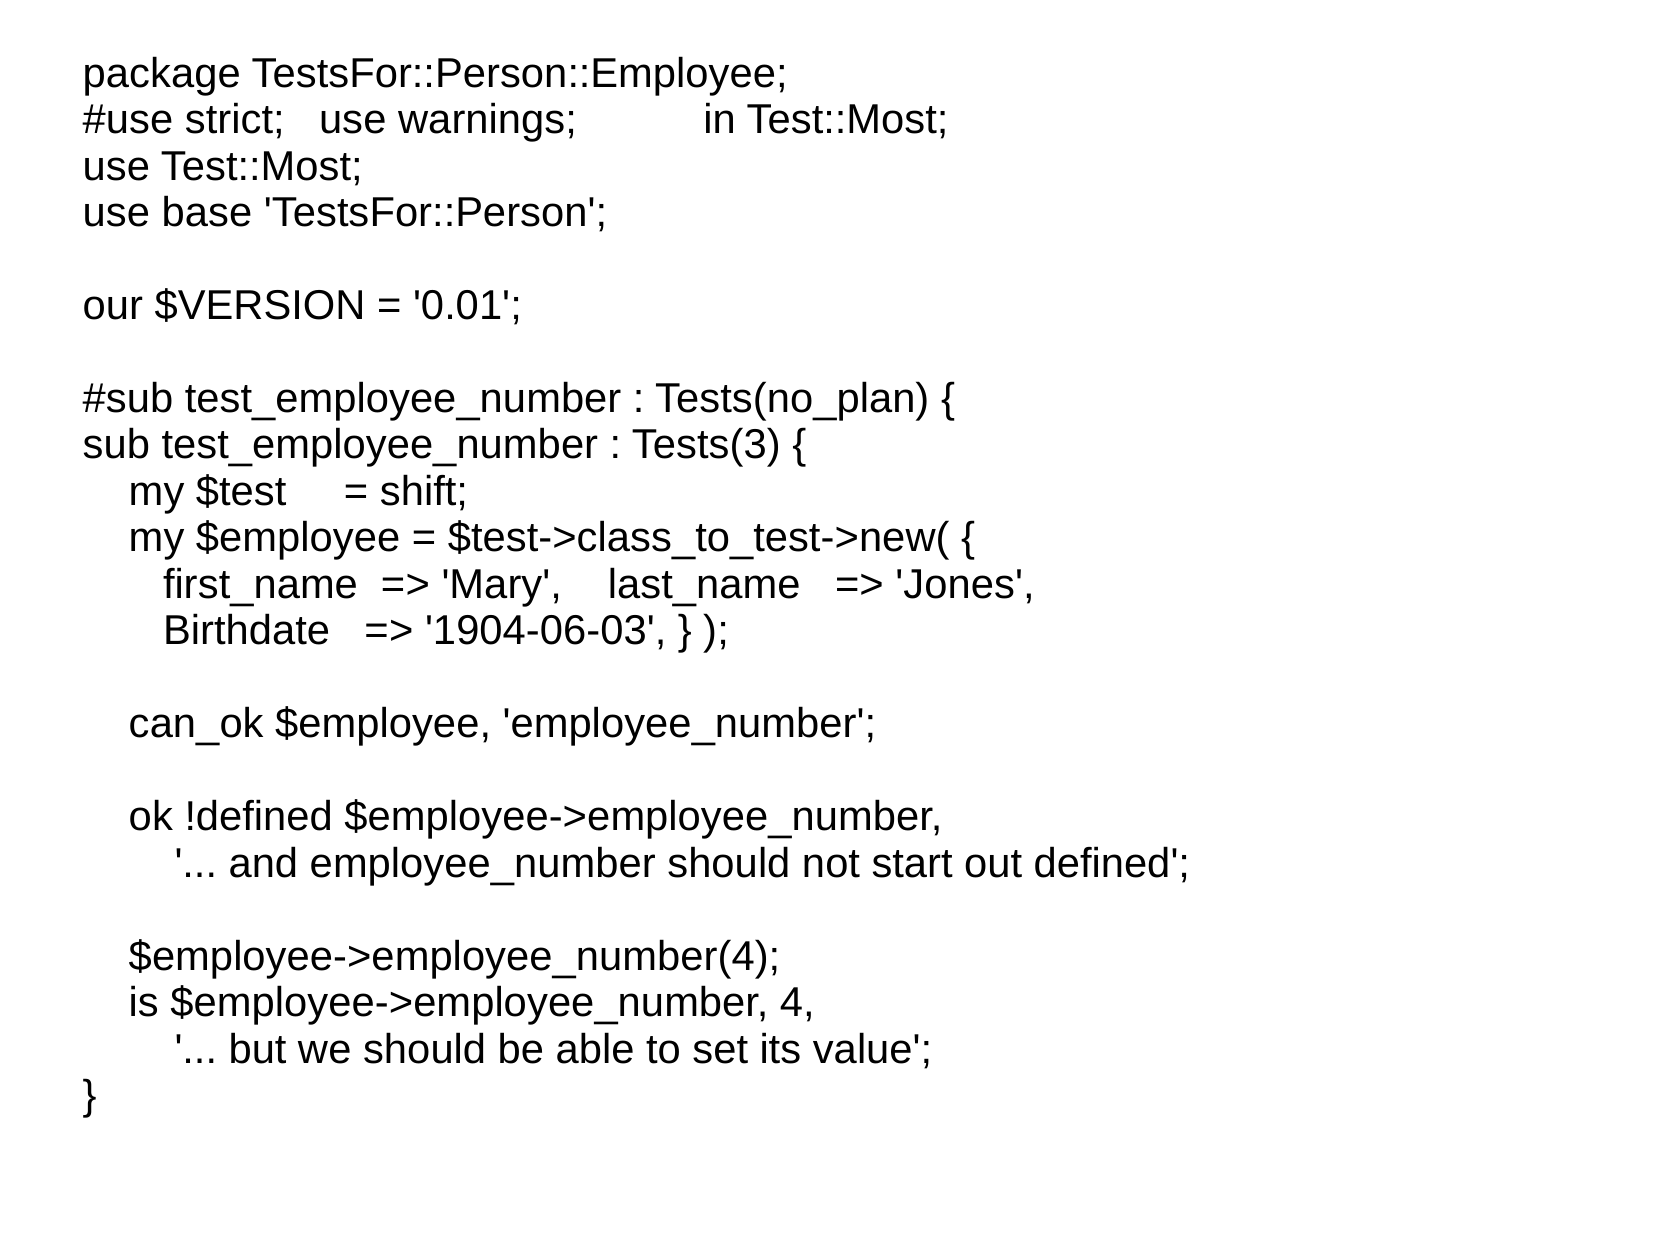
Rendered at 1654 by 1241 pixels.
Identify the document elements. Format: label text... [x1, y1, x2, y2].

subtitle package TestsFor::Person::Employee; #use strict; use warnings; in Test::Most; use Test::Most; use base 'TestsFor::Person'; our $VERSION = '0.01'; #sub test_employee_number : Tests(no_plan) { sub test_employee_number : Tests(3) { my $test = shift; my $employee = $test->class_to_test->new( { first_name => 'Mary', last_name => 'Jones', Birthdate => '1904-06-03', } ); can_ok $employee, 'employee_number'; ok !defined $employee->employee_number, '... and employee_number should not start out defined'; $employee->employee_number(4); is $employee->employee_number, 4, '... but we should be able to set its value'; } [82, 49, 1571, 1225]
